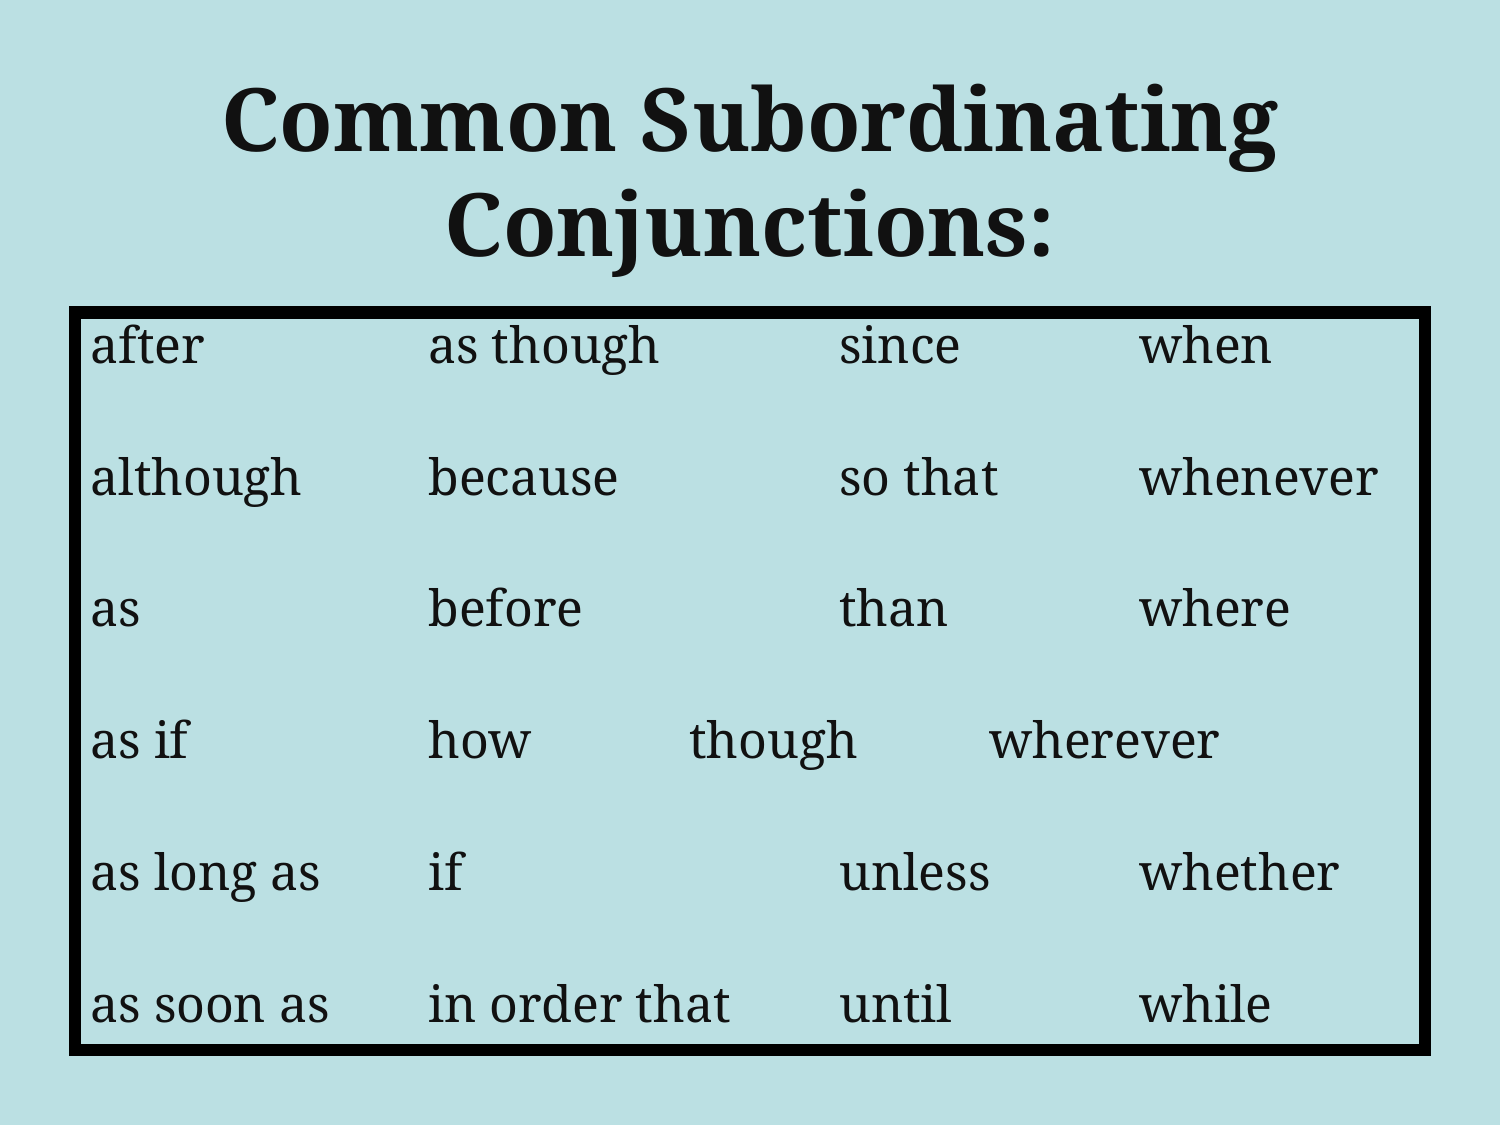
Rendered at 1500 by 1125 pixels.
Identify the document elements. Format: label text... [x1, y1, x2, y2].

text_box Common Subordinating Conjunctions: [75, 62, 1426, 276]
text_box after as though since when although because so that whenever as before than where as if how though wherever as long as if unless whether as soon as in order that until while [75, 312, 1426, 1051]
